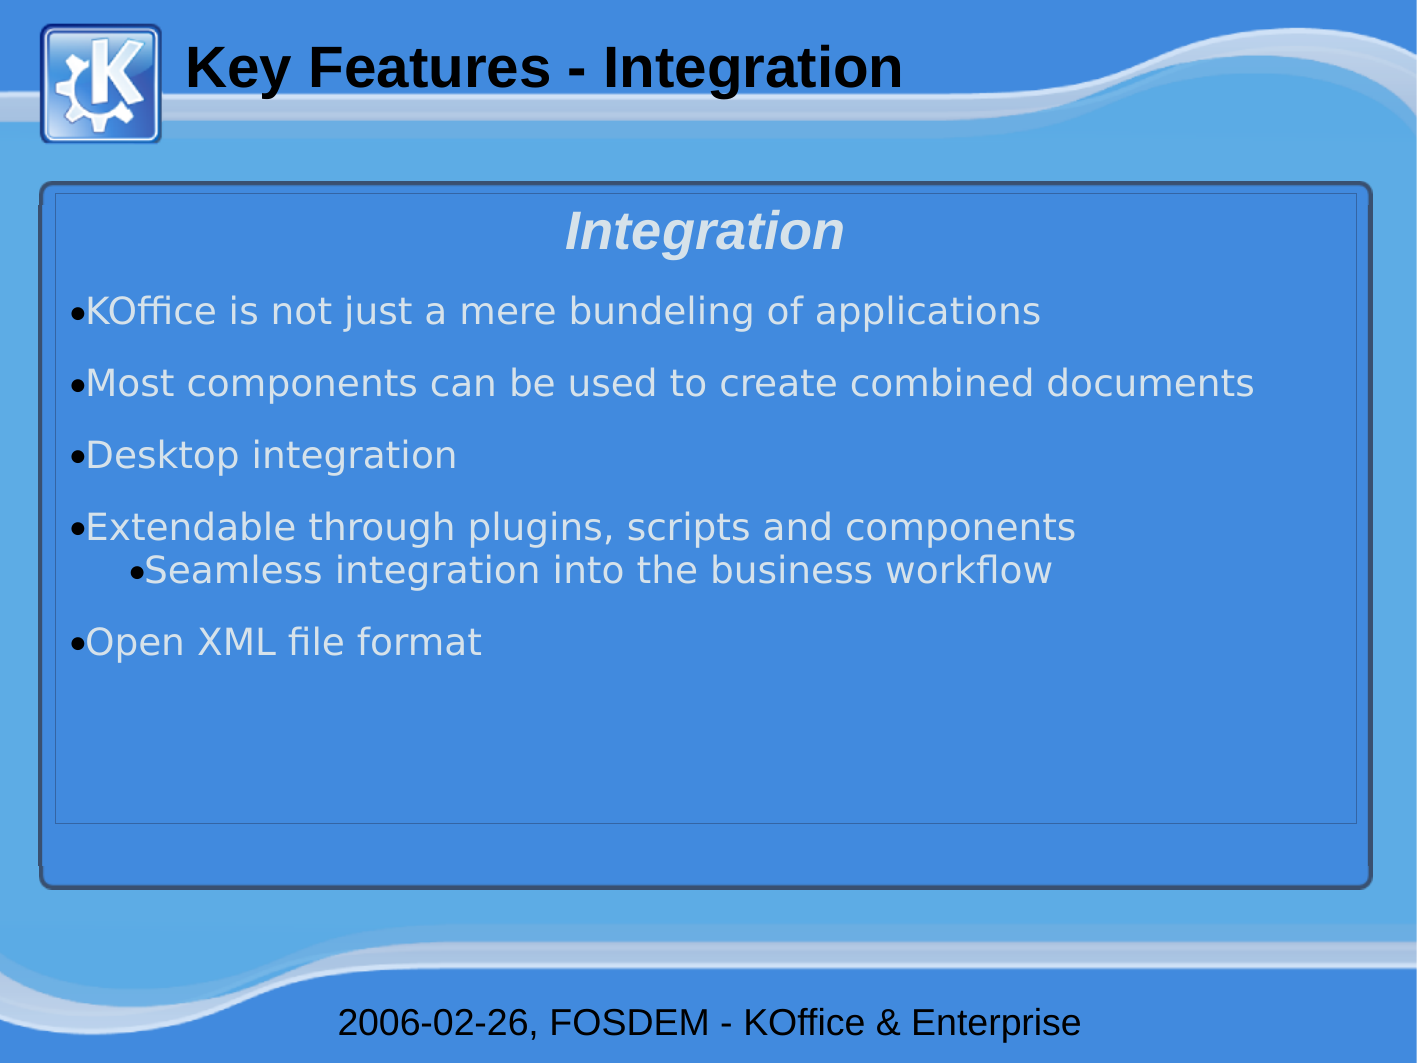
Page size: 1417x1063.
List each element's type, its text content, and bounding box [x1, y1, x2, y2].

text_box Key Features - Integration [170, 27, 1048, 104]
text_box Integration KOffice is not just a mere bundeling of applications Most components can be used to create combined documents Desktop integration Extendable through plugins, scripts and components Seamless integration into the business workflow Open XML file format [55, 193, 1357, 824]
picture [0, 0, 1417, 1063]
